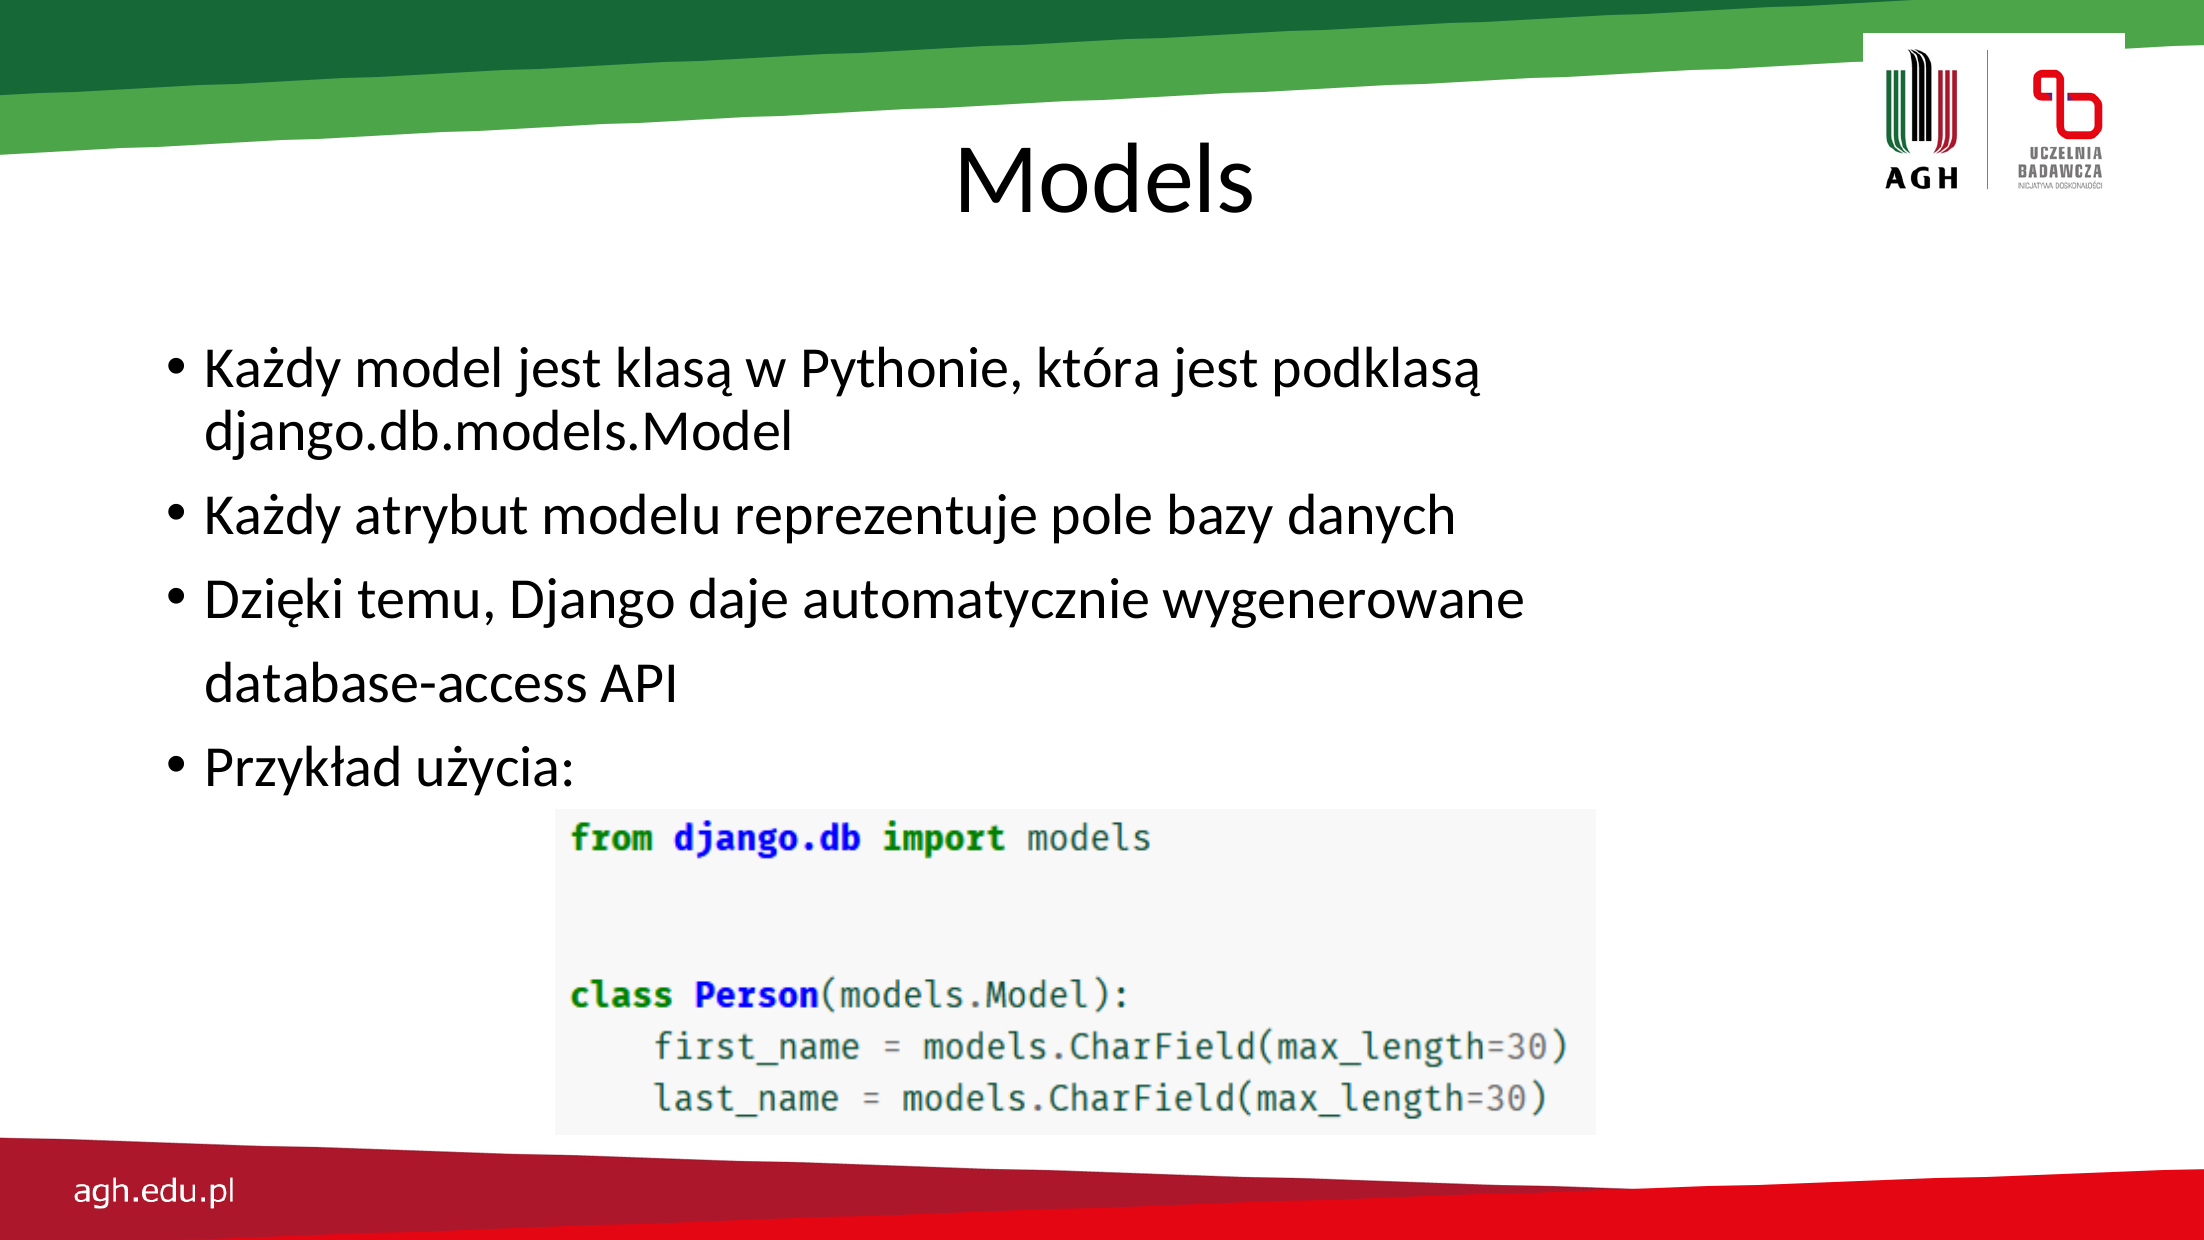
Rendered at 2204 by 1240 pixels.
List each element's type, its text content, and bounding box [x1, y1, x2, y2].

picture [0, 0, 2204, 1240]
list Każdy model jest klasą w Pythonie, która jest podklasą django.db.models.Model Każdy atrybut modelu reprezentuje pole bazy danych Dzięki temu, Django daje automatycznie wygenerowane database-access API Przykład użycia: [151, 329, 2053, 811]
title Models [154, 60, 2056, 301]
